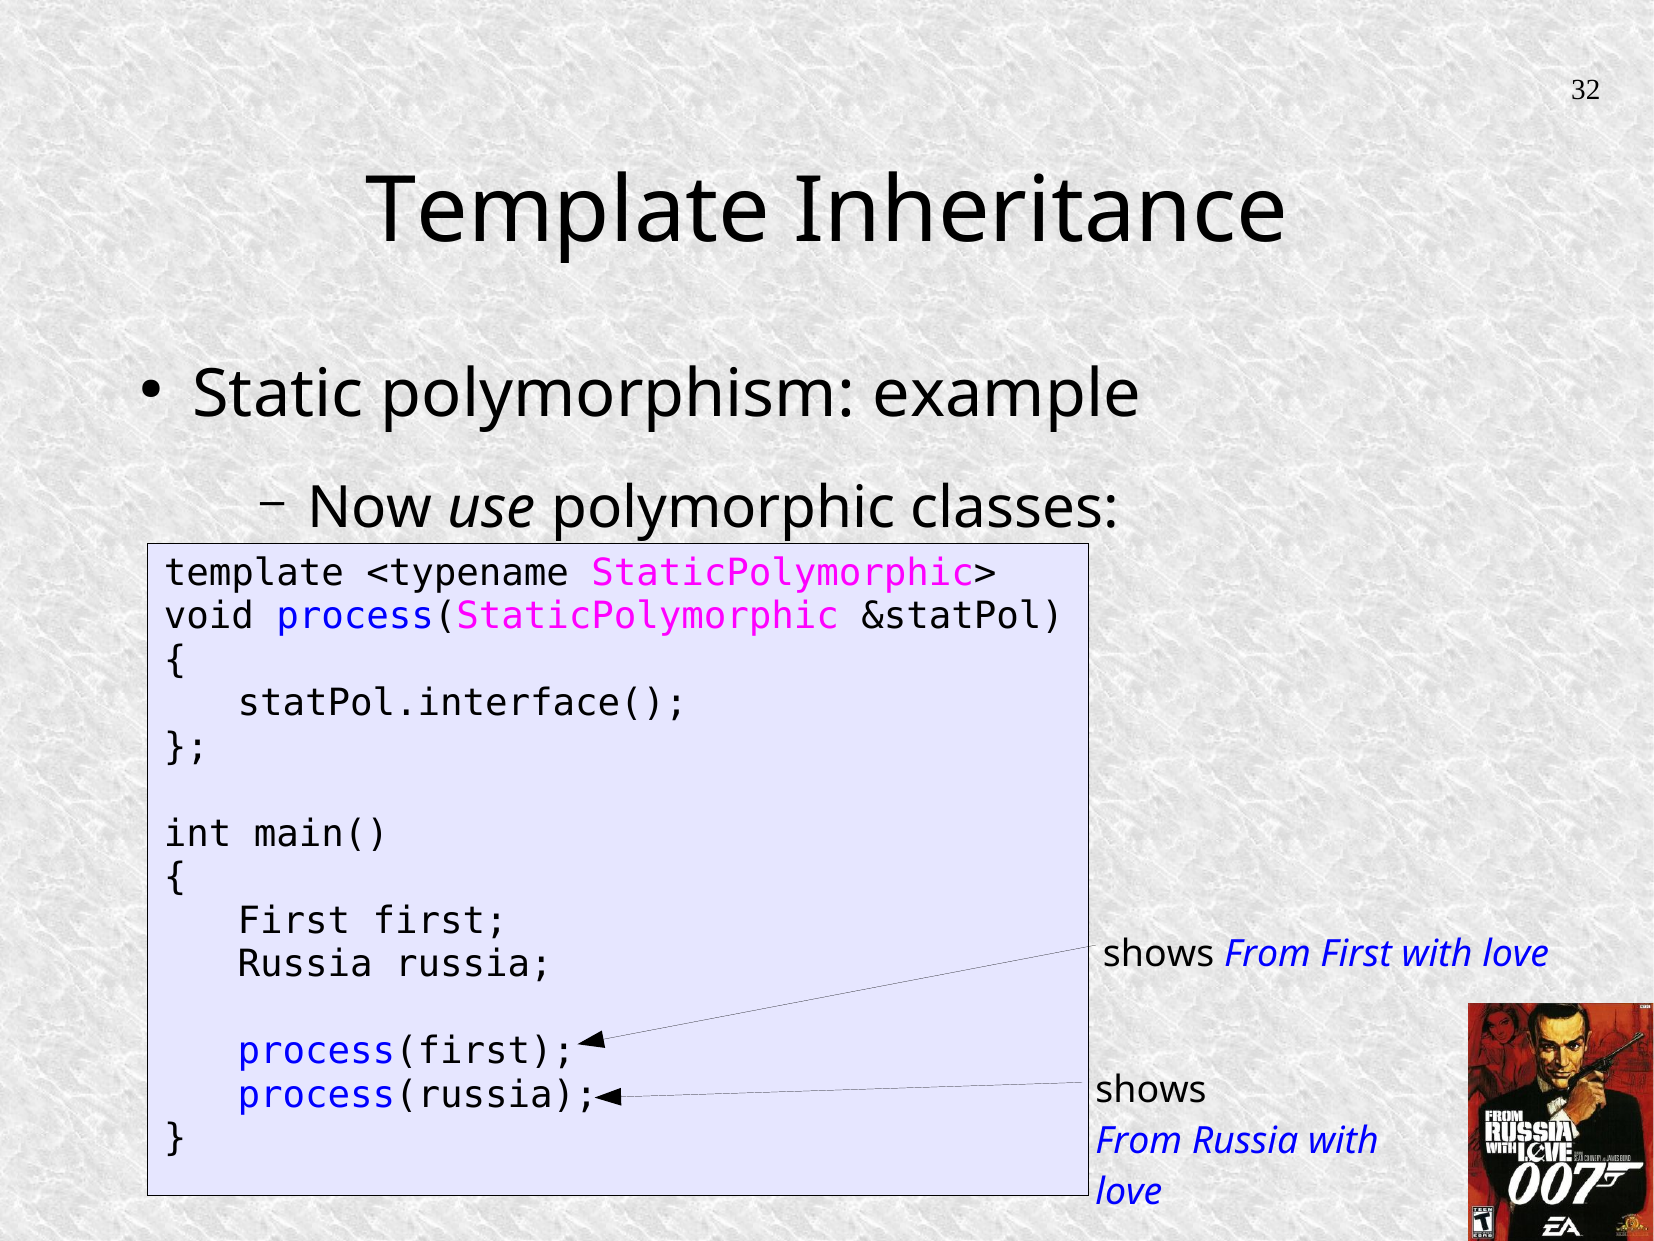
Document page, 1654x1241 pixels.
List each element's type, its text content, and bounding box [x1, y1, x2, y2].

title Template Inheritance [121, 102, 1534, 311]
text_box [147, 1127, 1089, 1196]
picture [0, 0, 1654, 1241]
text_box shows From Russia with love [1095, 1062, 1468, 1199]
text_box shows From First with love [1102, 926, 1605, 973]
list Static polymorphism: example Now use polymorphic classes: [121, 344, 1545, 1127]
text_box template <typename StaticPolymorphic> void process(StaticPolymorphic &statPol) { statPol.interface(); }; int main() { First first; Russia russia; process(first); process(russia); } [163, 550, 1064, 1184]
